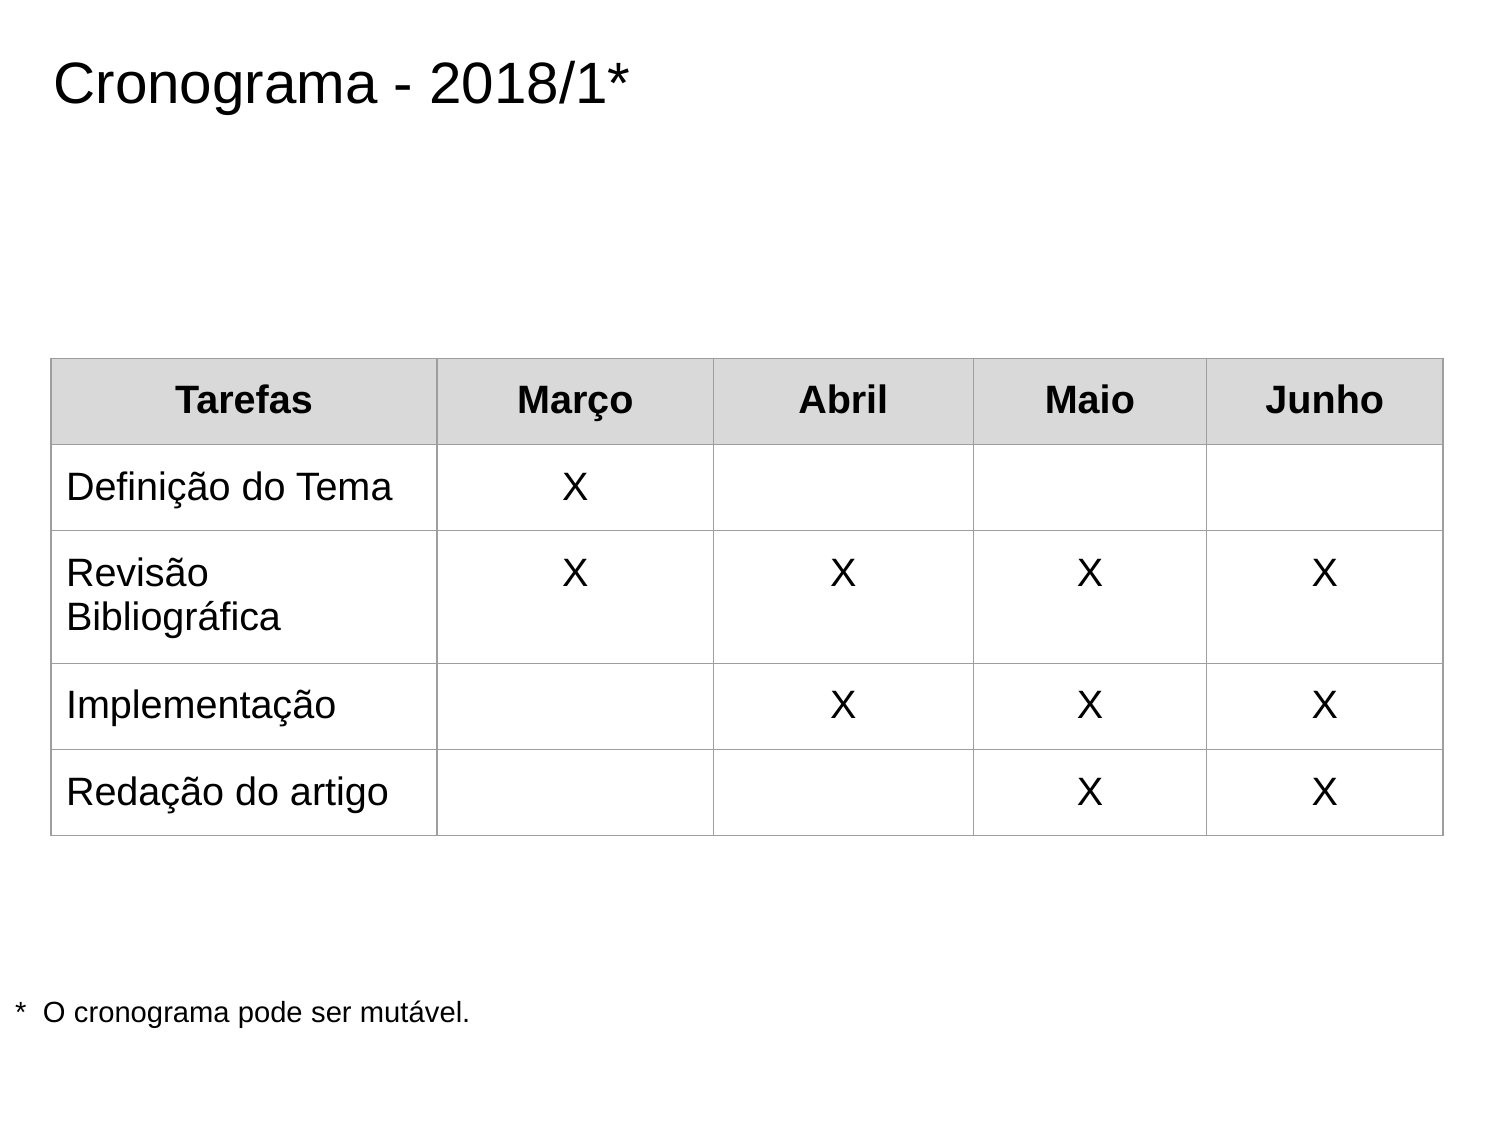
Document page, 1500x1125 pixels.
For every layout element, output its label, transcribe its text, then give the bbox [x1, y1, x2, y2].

table_cell [974, 445, 1206, 530]
table_cell [714, 750, 973, 835]
table_header Abril [714, 359, 973, 444]
table_cell X [438, 531, 713, 663]
table_header Maio [974, 359, 1206, 444]
list * O cronograma pode ser mutável. [0, 978, 1500, 1125]
table_cell X [974, 664, 1206, 749]
table_header Junho [1207, 359, 1442, 444]
table_header Tarefas [52, 359, 436, 444]
table_cell Revisão Bibliográfica [52, 531, 436, 663]
table_cell [438, 664, 713, 749]
table_cell X [1207, 531, 1442, 663]
table_cell Definição do Tema [52, 445, 436, 530]
table_cell X [714, 664, 973, 749]
table_cell X [438, 445, 713, 530]
table_cell Implementação [52, 664, 436, 749]
table_cell X [974, 531, 1206, 663]
title Cronograma - 2018/1* [38, 30, 1471, 156]
table_cell X [714, 531, 973, 663]
table_cell [438, 750, 713, 835]
table_cell X [974, 750, 1206, 835]
table_cell X [1207, 664, 1442, 749]
table_header Março [438, 359, 713, 444]
table_cell Redação do artigo [52, 750, 436, 835]
table_cell [714, 445, 973, 530]
table_cell X [1207, 750, 1442, 835]
table_cell [1207, 445, 1442, 530]
